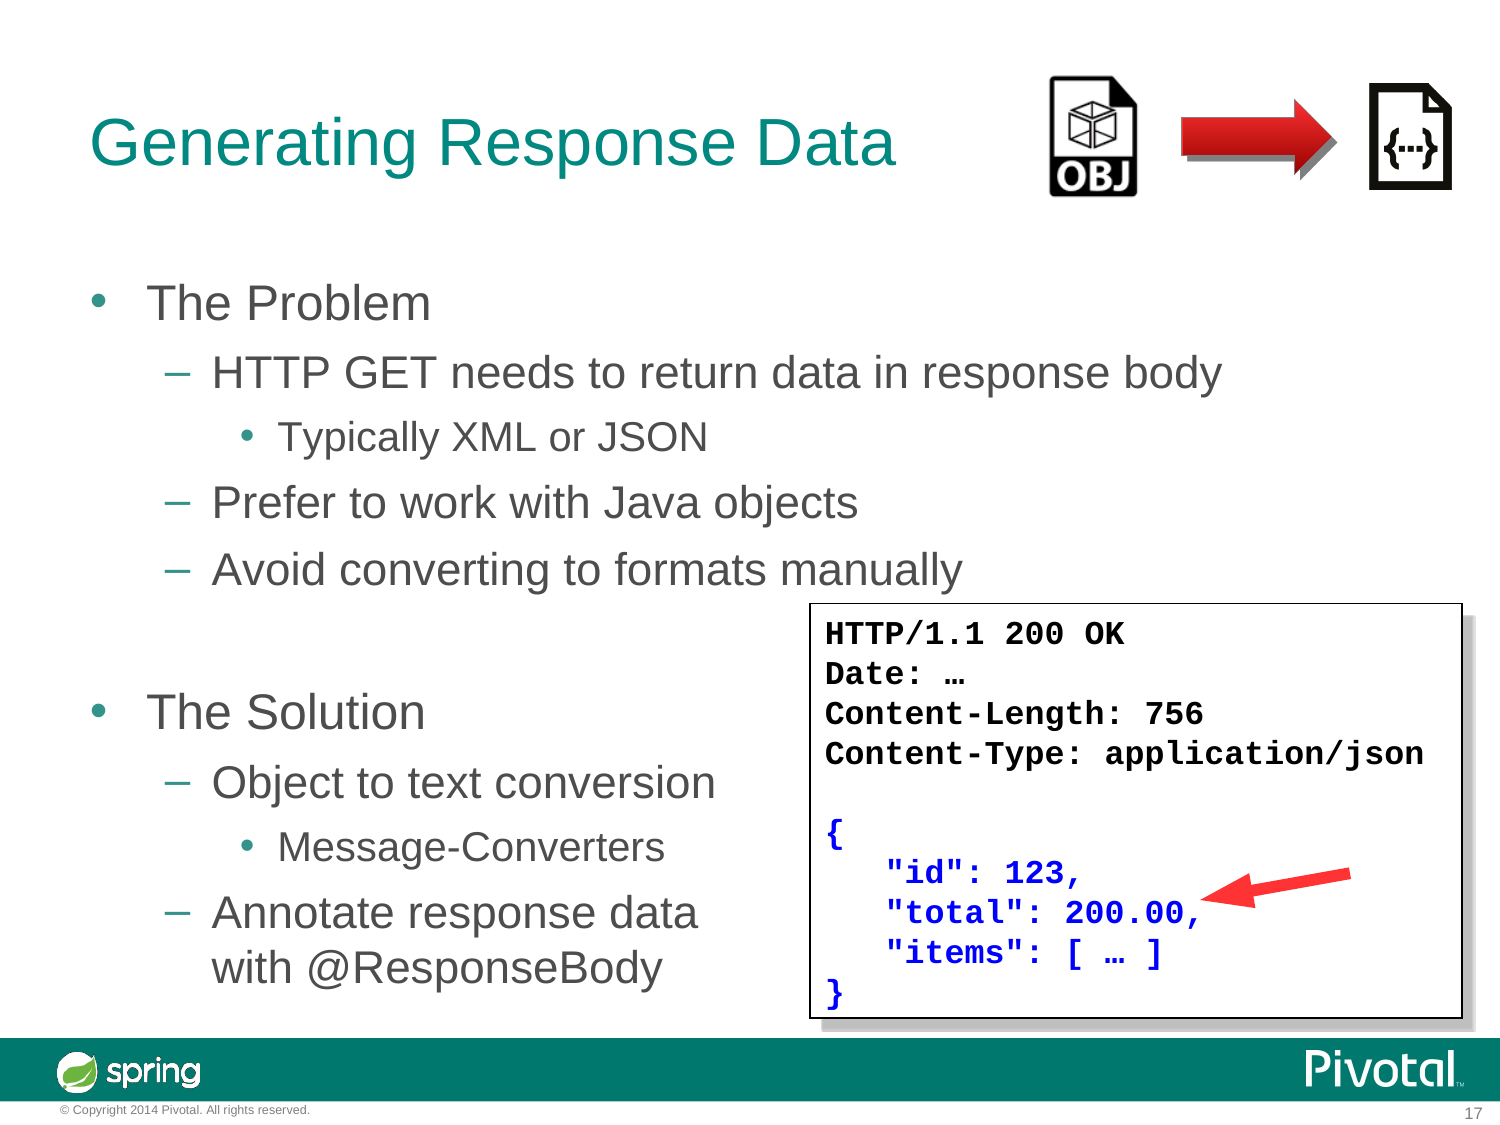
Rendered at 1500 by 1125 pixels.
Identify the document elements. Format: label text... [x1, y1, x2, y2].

text_box [1181, 99, 1332, 175]
picture [1019, 62, 1168, 211]
title Generating Response Data [75, 45, 1426, 233]
text_box HTTP/1.1 200 OK Date: … Content-Length: 756 Content-Type: application/json { "id": 123, "total": 200.00, "items": [ … ] } [809, 603, 1462, 1018]
picture [1306, 1050, 1464, 1087]
picture [1369, 83, 1452, 190]
list The Problem HTTP GET needs to return data in response body Typically XML or JSON Prefer to work with Java objects Avoid converting to formats manually The Solution Object to text conversion Message-Converters Annotate response data with @ResponseBody [75, 262, 1426, 1000]
picture [32, 1041, 210, 1103]
